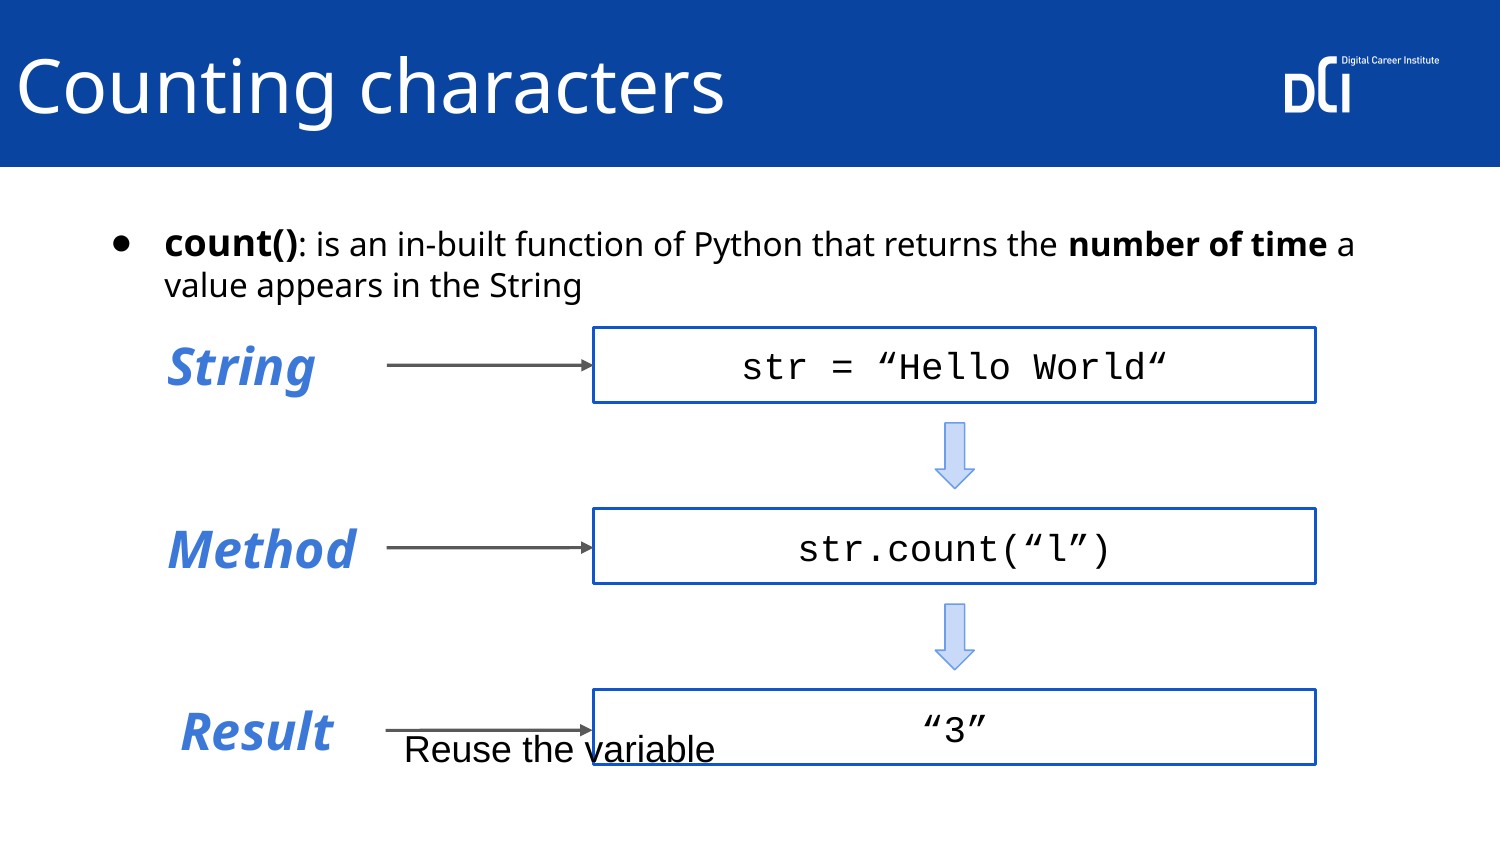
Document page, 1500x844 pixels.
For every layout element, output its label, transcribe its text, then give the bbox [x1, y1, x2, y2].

text_box [935, 422, 975, 489]
title Counting characters [0, 0, 1500, 167]
text_box [935, 604, 975, 670]
text_box Reuse the variable [389, 721, 731, 779]
text_box Result [165, 683, 375, 776]
text_box str = “Hello World“ [593, 327, 1316, 403]
text_box count(): is an in-built function of Python that returns the number of time a value appears in the String [74, 204, 1445, 799]
text_box String [152, 318, 387, 412]
text_box str.count(“l”) [593, 508, 1316, 584]
text_box “3” [593, 689, 1316, 765]
picture [1275, 44, 1445, 123]
text_box Method [152, 500, 387, 594]
